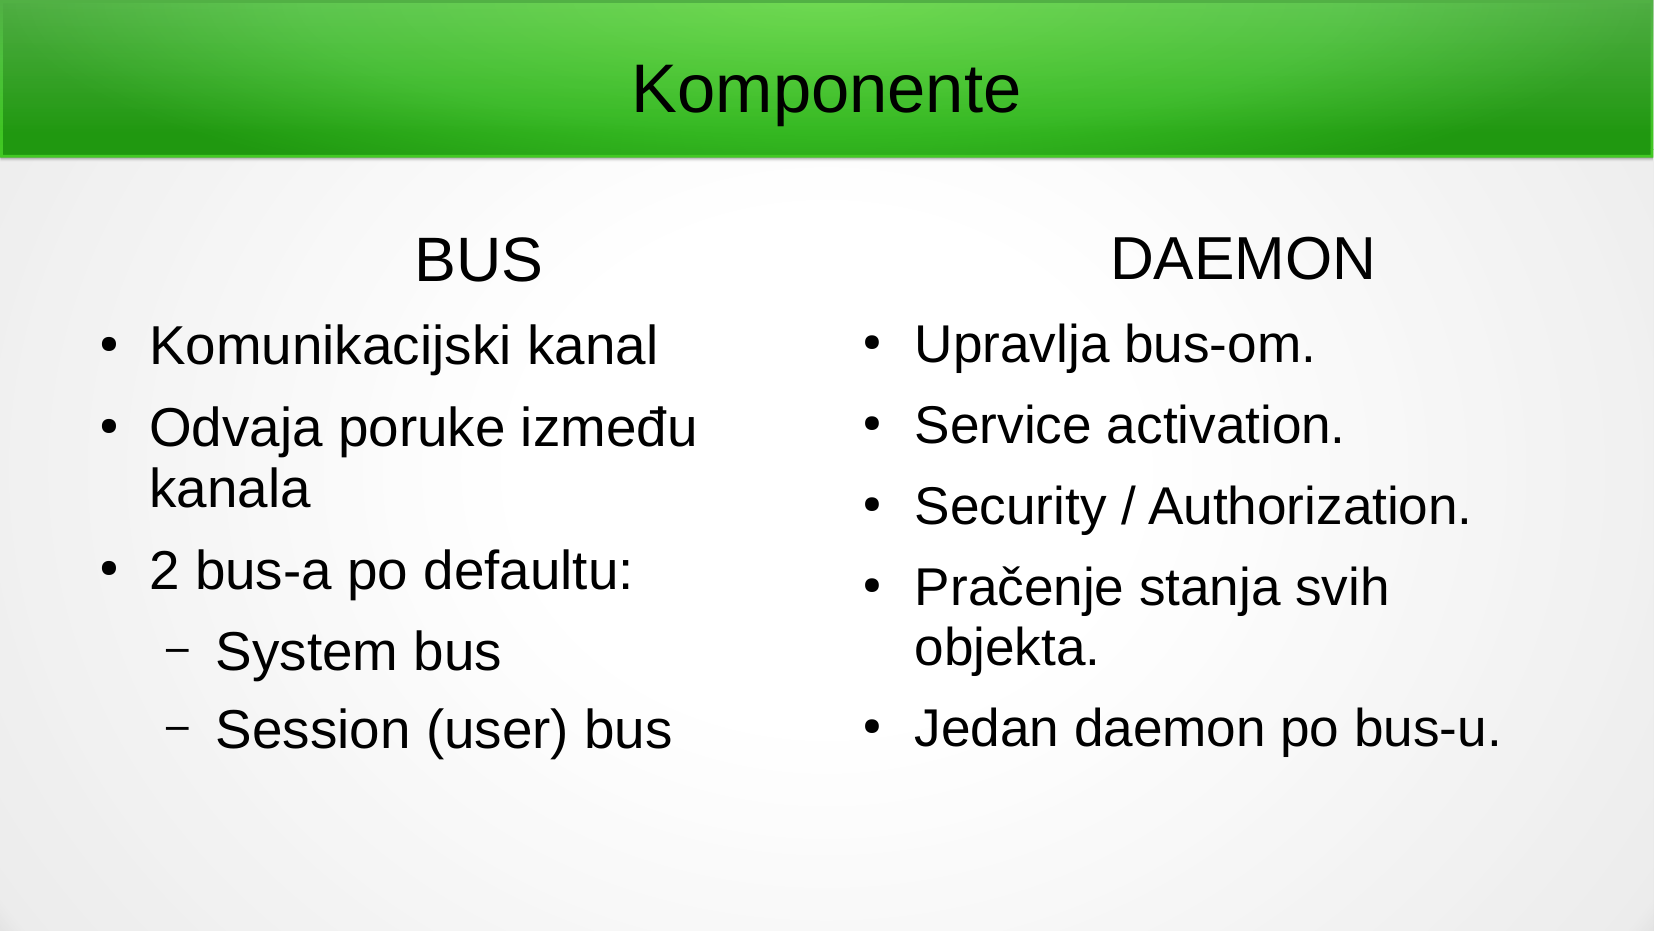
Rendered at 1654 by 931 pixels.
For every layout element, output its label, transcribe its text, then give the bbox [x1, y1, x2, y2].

title Komponente [82, 35, 1571, 142]
list BUS Komunikacijski kanal Odvaja poruke između kanala 2 bus-a po defaultu: System bus Session (user) bus [82, 224, 809, 764]
list DAEMON Upravlja bus-om. Service activation. Security / Authorization. Pračenje stanja svih objekta. Jedan daemon po bus-u. [845, 224, 1572, 764]
